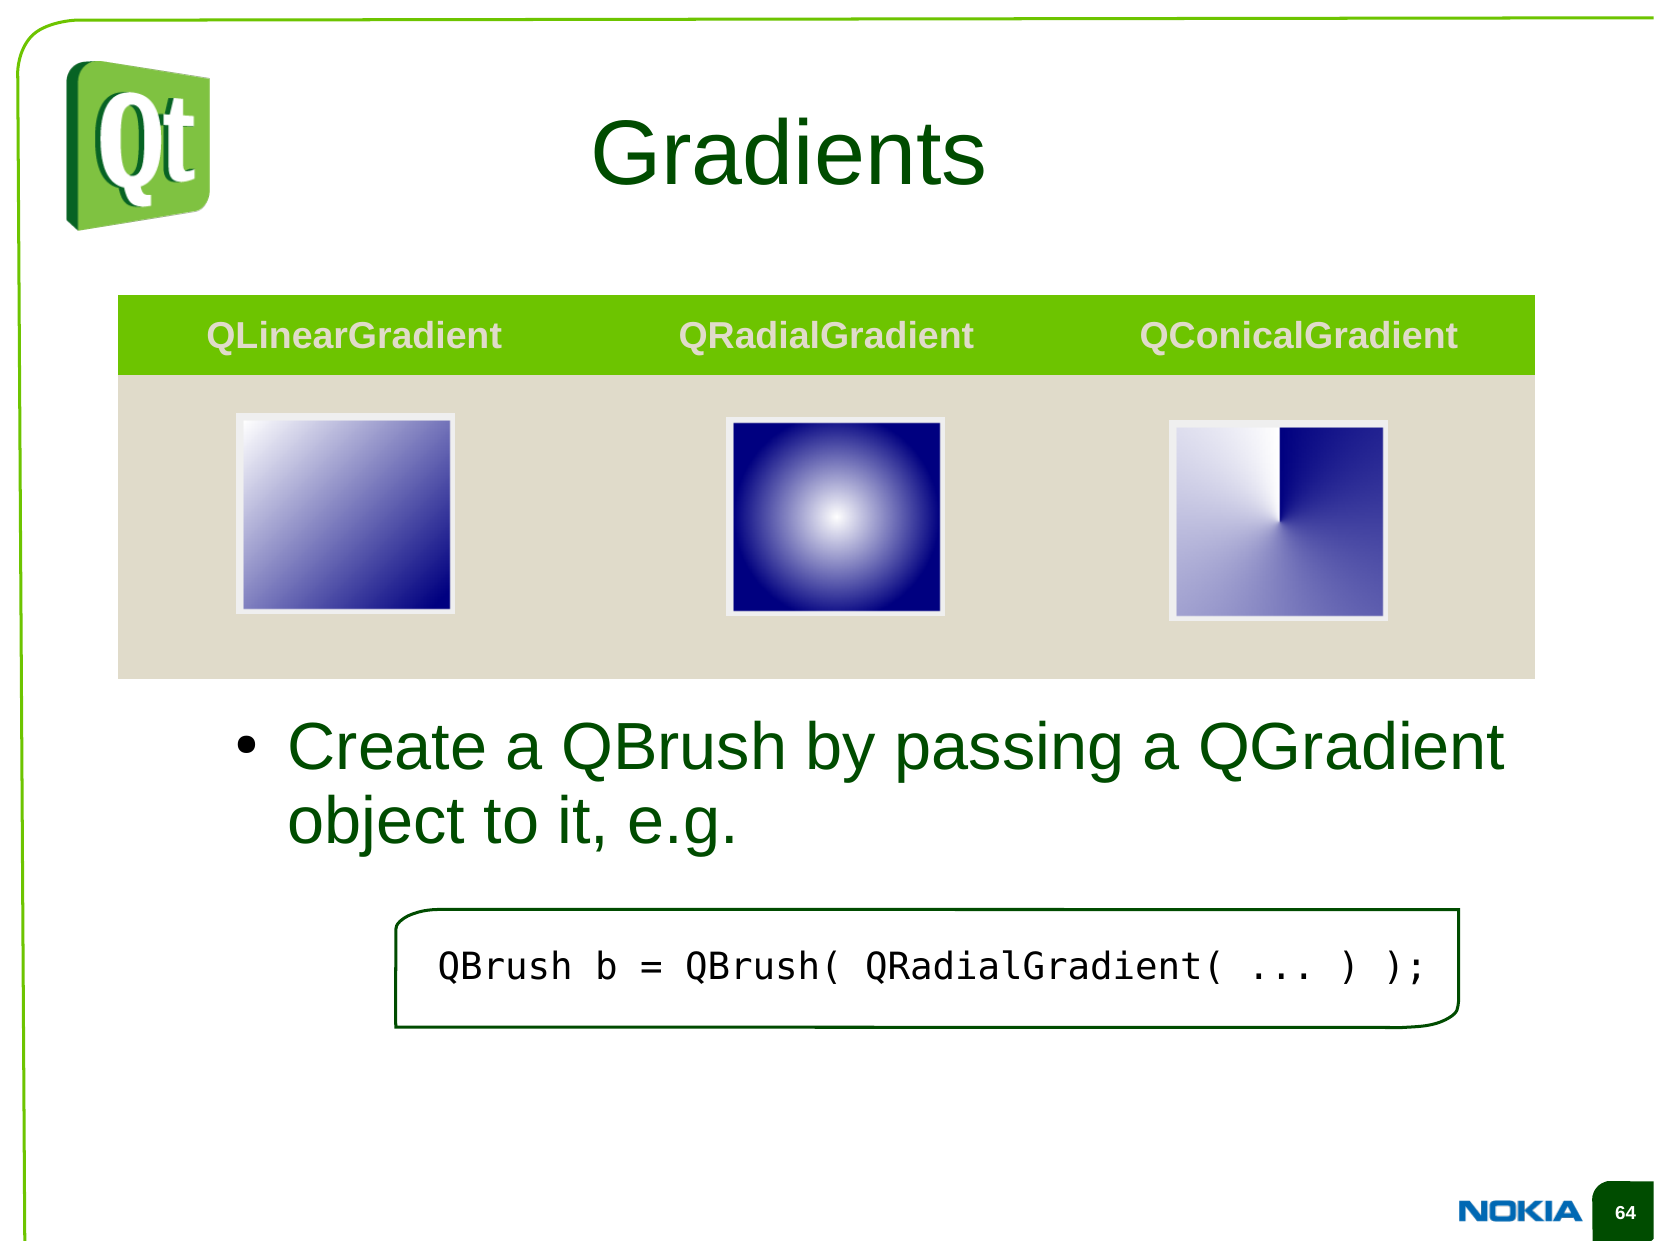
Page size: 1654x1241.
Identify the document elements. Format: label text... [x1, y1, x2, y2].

table_cell [1063, 375, 1535, 679]
picture [1459, 1200, 1583, 1222]
picture [726, 417, 945, 616]
table_header QConicalGradient [1063, 295, 1535, 375]
picture [1169, 420, 1388, 621]
table_header QRadialGradient [590, 295, 1063, 375]
title Gradients [251, 49, 1327, 257]
picture [66, 61, 210, 231]
list Create a QBrush by passing a QGradient object to it, e.g. [216, 708, 1536, 1123]
table_cell [590, 375, 1063, 679]
table_header QLinearGradient [118, 295, 590, 375]
table_cell [118, 375, 590, 679]
text_box QBrush b = QBrush( QRadialGradient( ... ) ); [422, 937, 1443, 996]
picture [236, 413, 455, 614]
